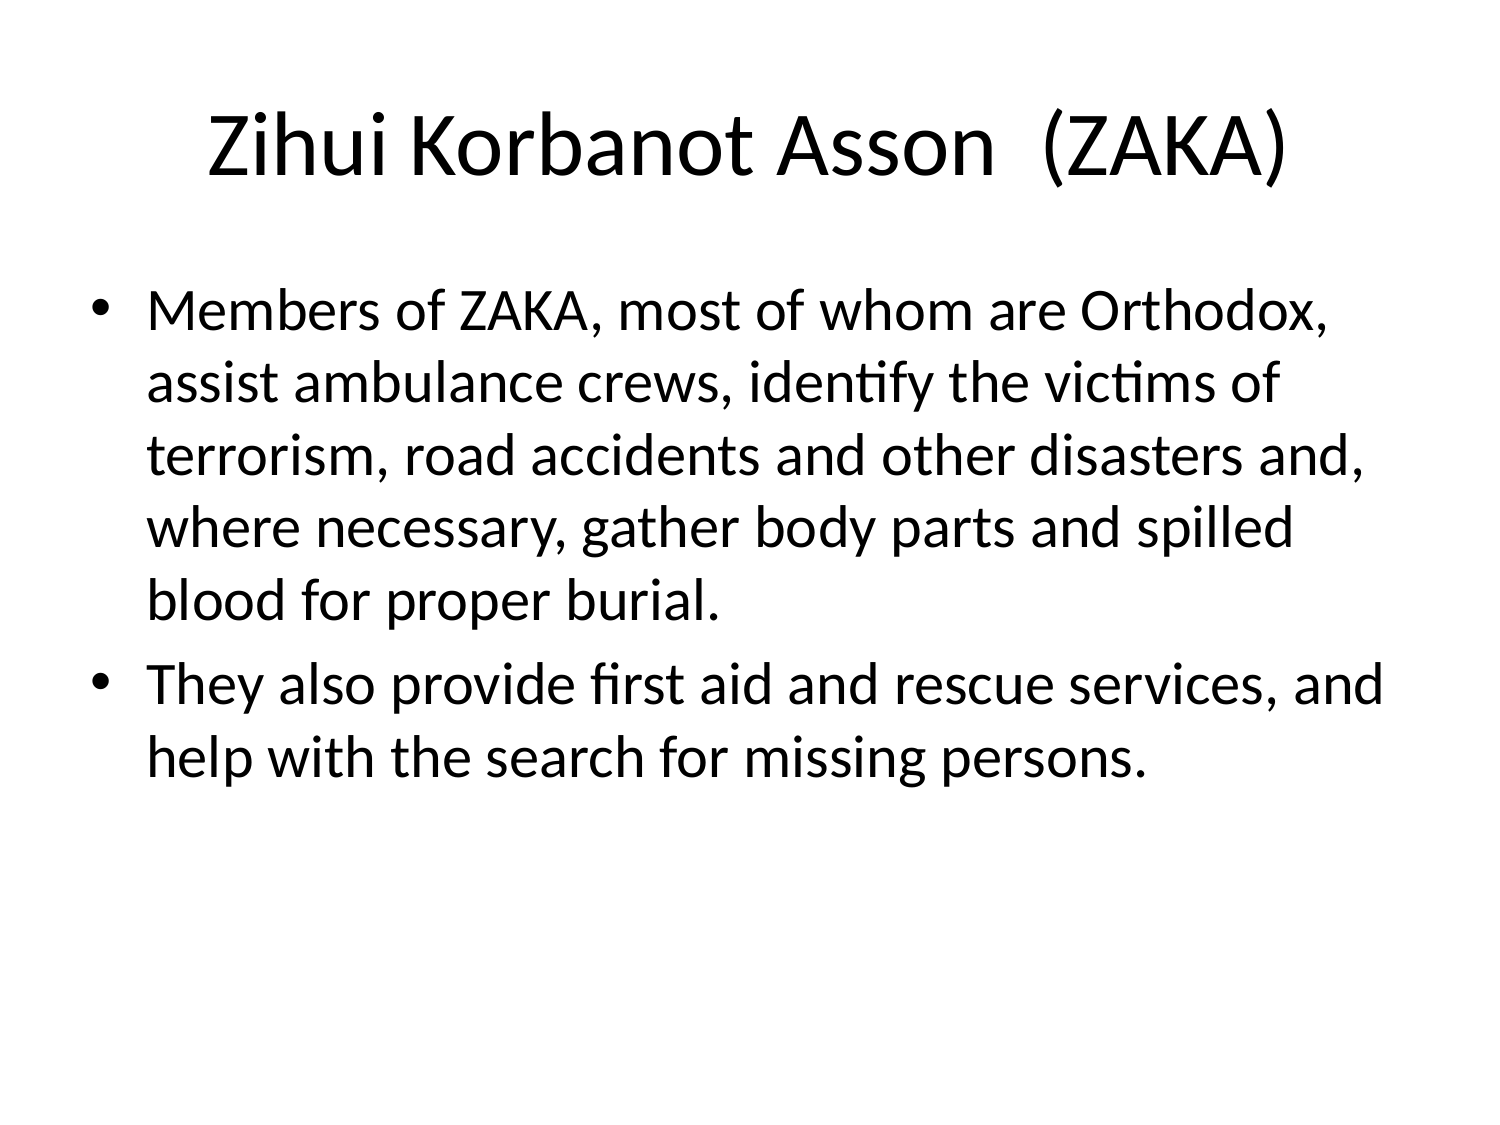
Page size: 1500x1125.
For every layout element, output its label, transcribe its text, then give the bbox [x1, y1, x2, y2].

list Members of ZAKA, most of whom are Orthodox, assist ambulance crews, identify the victims of terrorism, road accidents and other disasters and, where necessary, gather body parts and spilled blood for proper burial. They also provide first aid and rescue services, and help with the search for missing persons. [75, 262, 1425, 1005]
title Zihui Korbanot Asson (ZAKA) [75, 45, 1425, 233]
